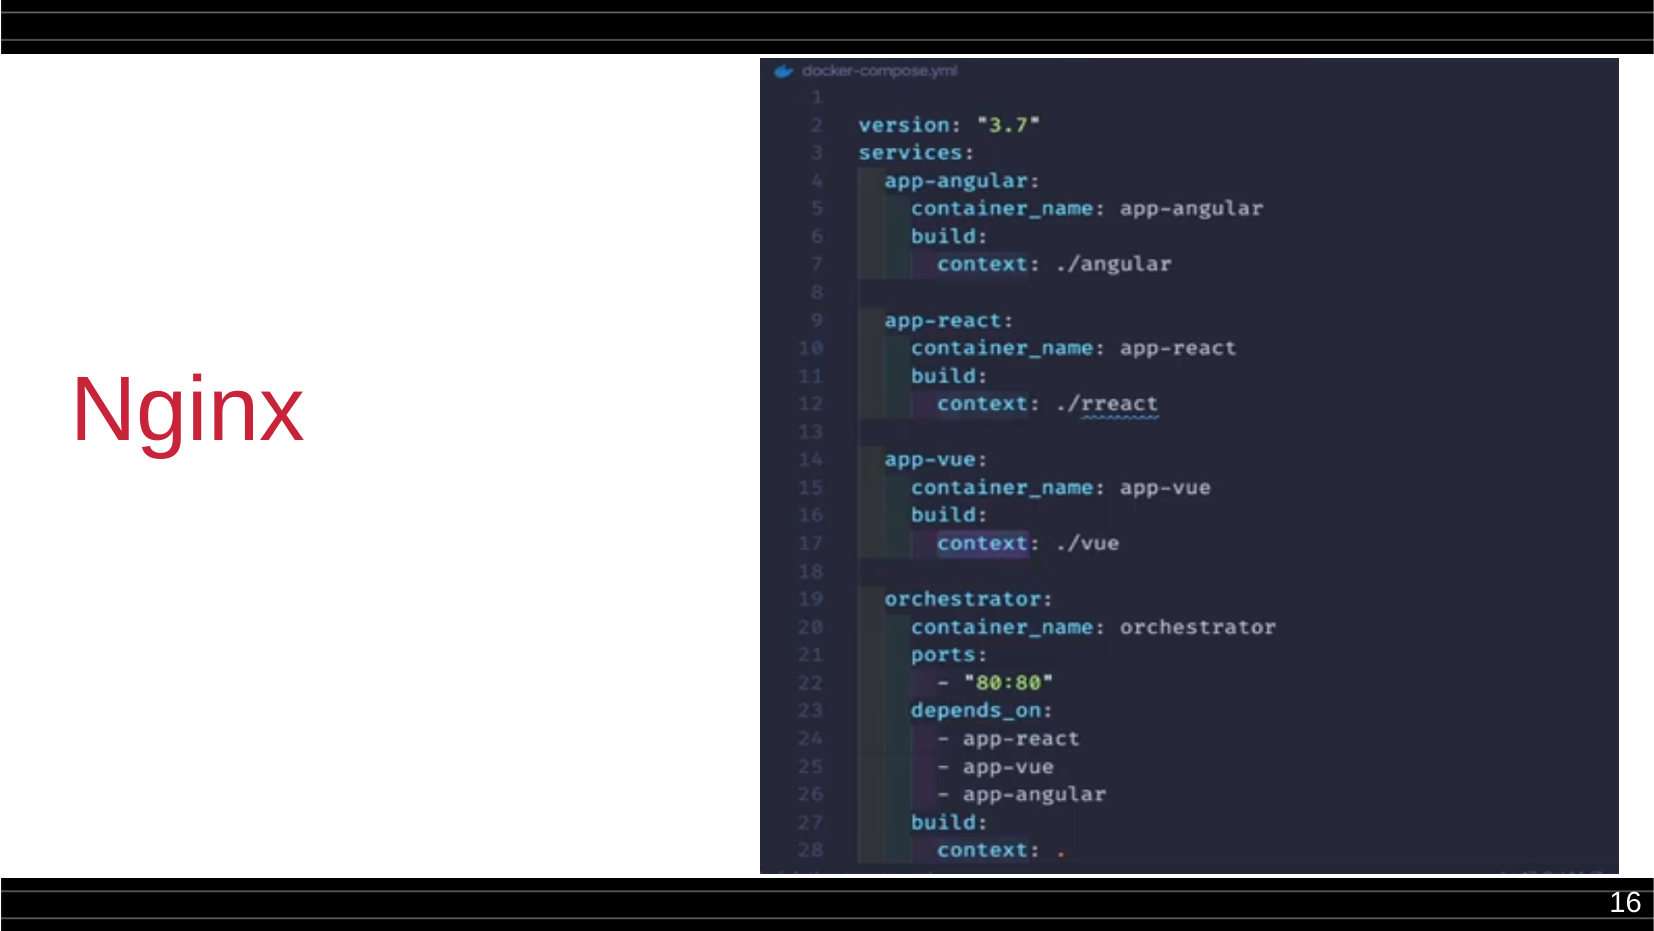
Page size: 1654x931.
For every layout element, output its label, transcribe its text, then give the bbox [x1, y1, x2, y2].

picture [1, 878, 1654, 931]
picture [1, 0, 1654, 54]
picture [760, 58, 1619, 875]
title Nginx [70, 330, 760, 486]
